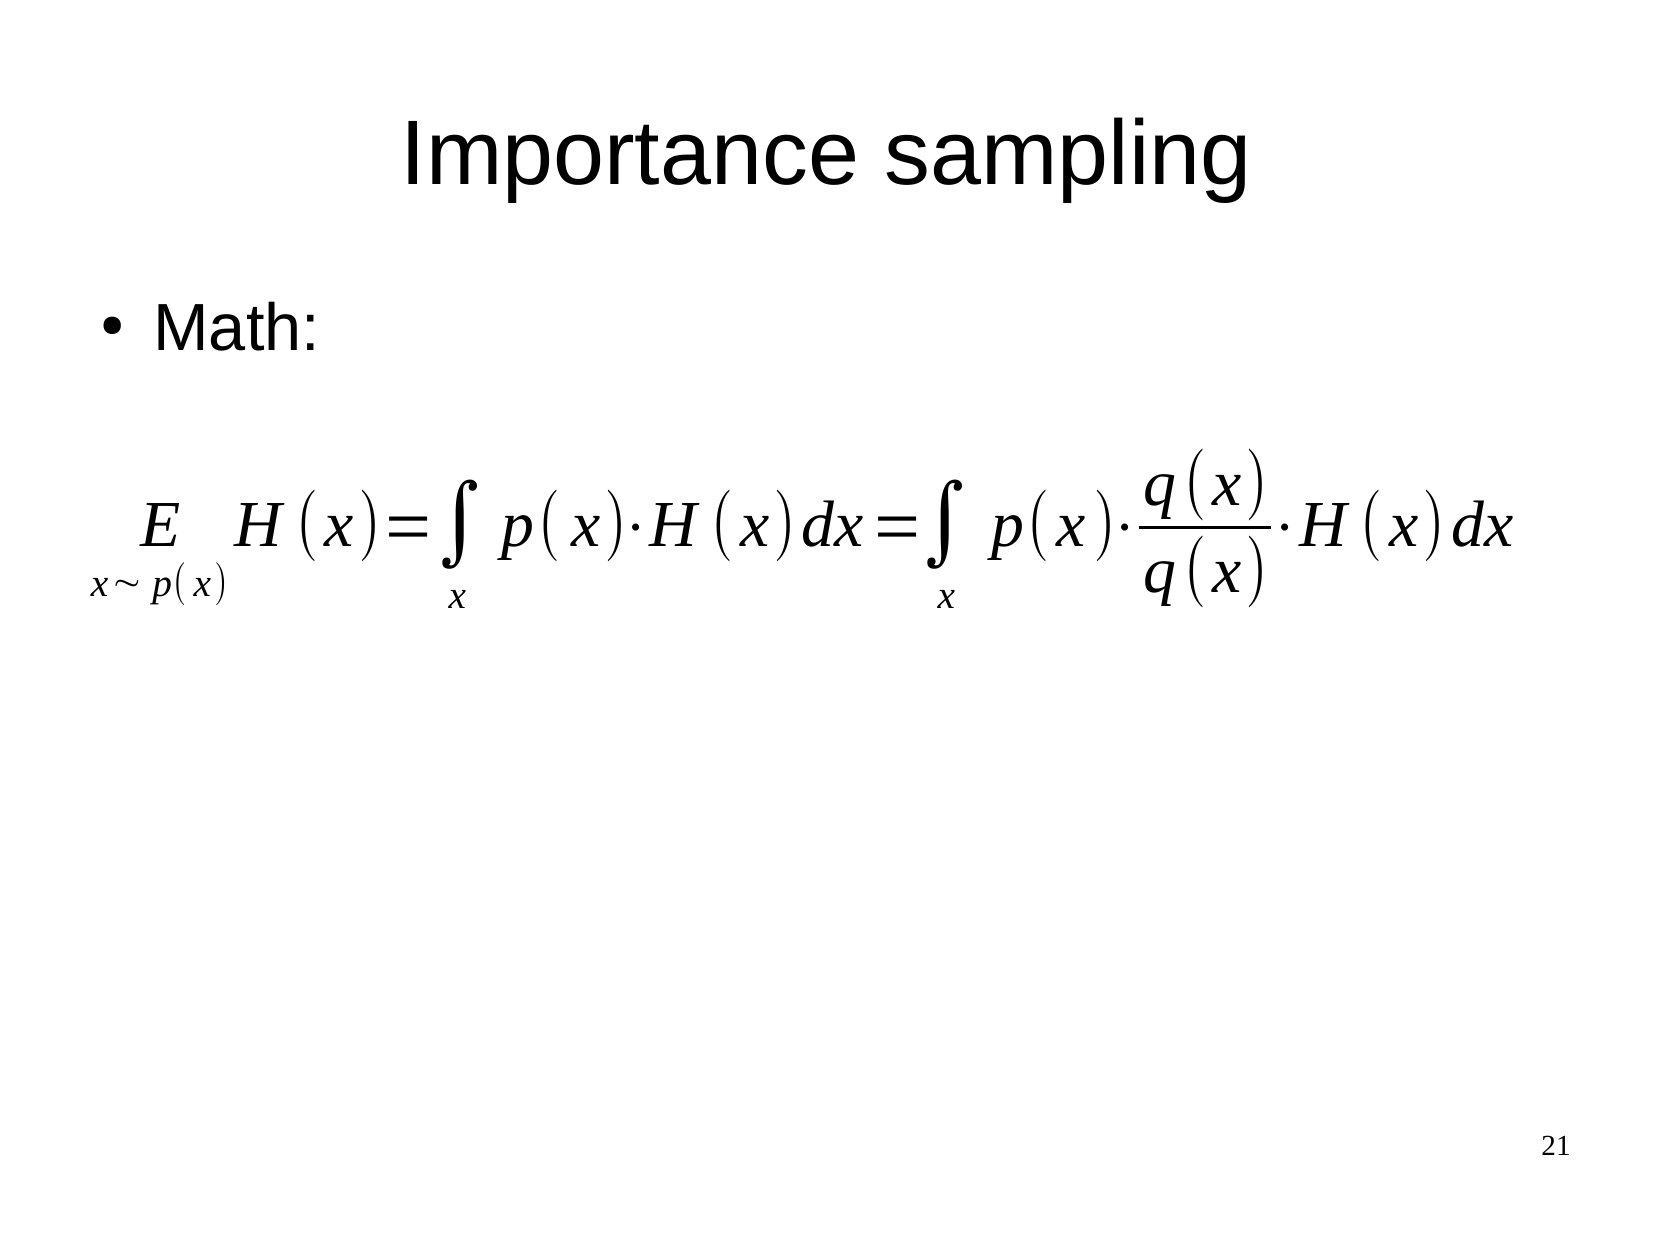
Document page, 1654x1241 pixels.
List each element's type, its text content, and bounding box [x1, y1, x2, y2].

list Math: [82, 290, 1571, 1010]
chart [74, 444, 1534, 619]
title Importance sampling [82, 49, 1571, 257]
